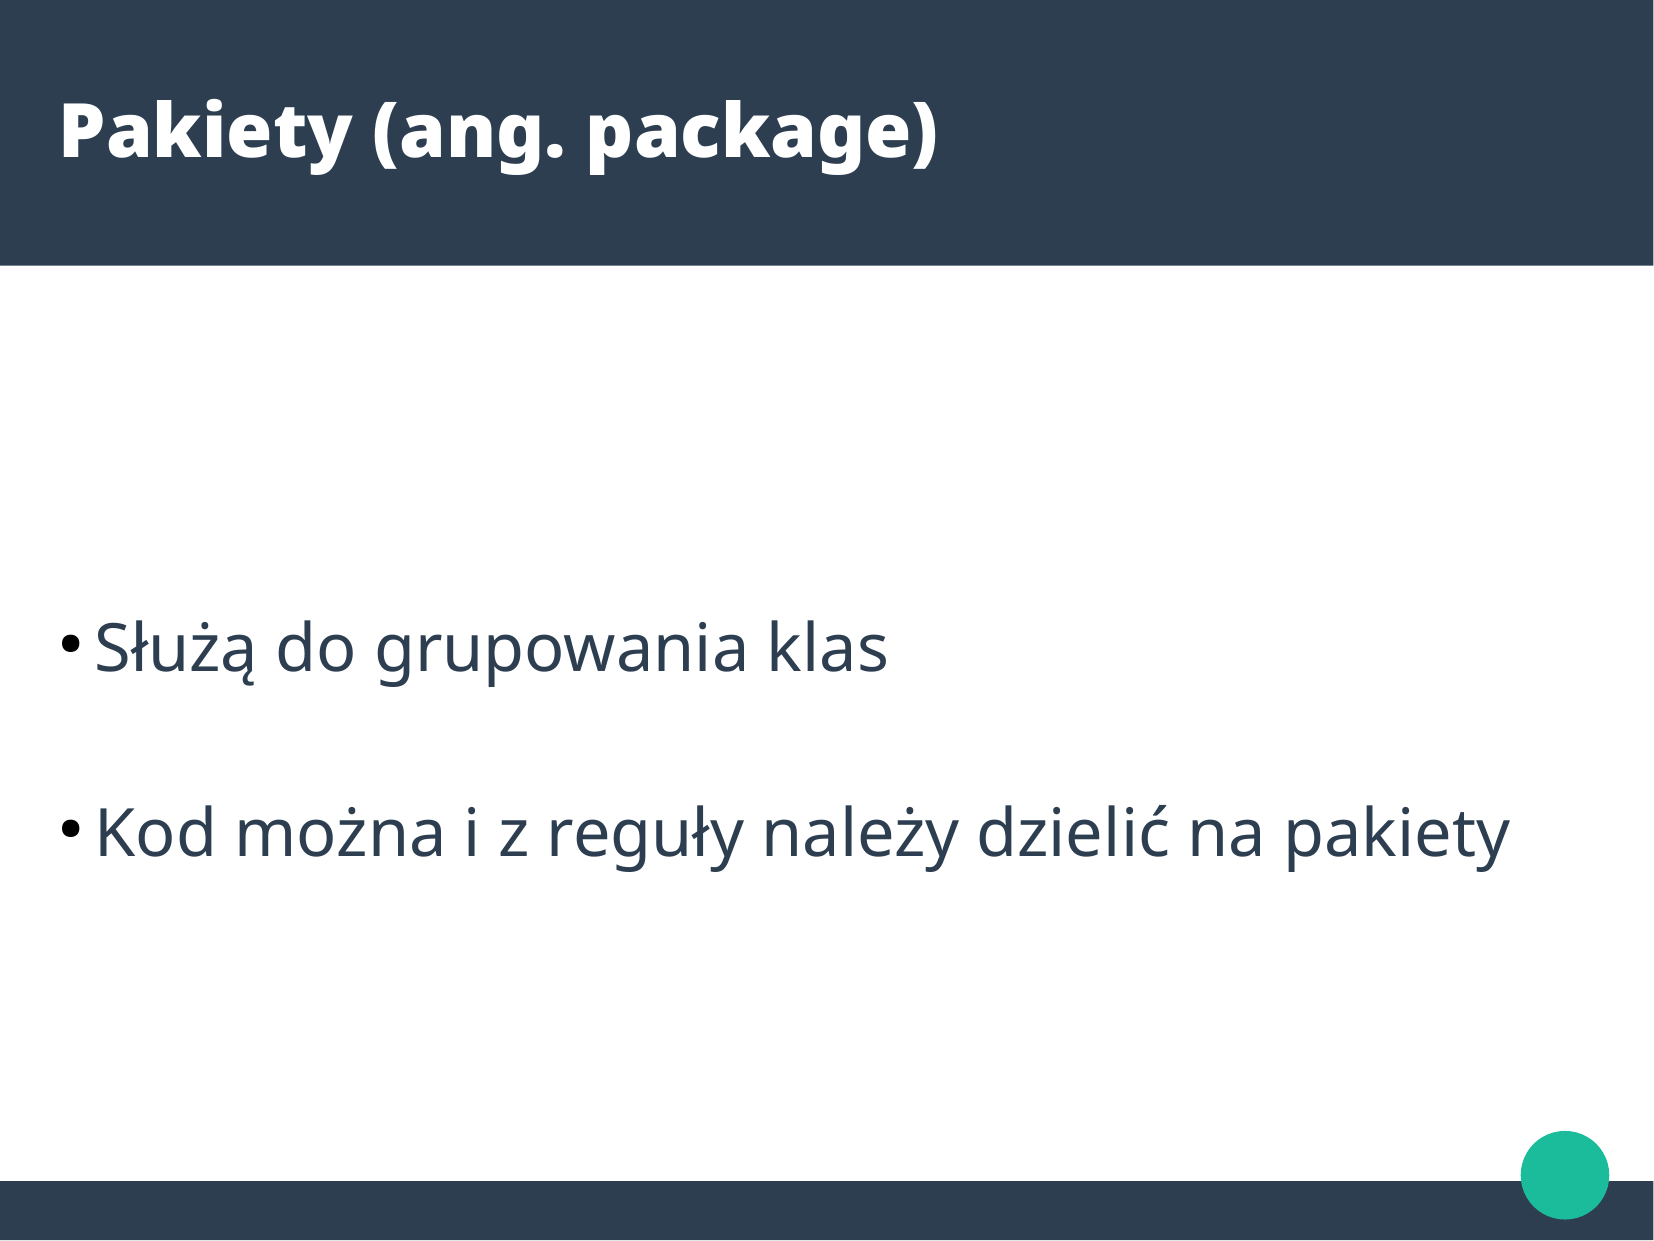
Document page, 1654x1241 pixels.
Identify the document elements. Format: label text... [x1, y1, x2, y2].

title Pakiety (ang. package) [59, 24, 1595, 232]
subtitle Służą do grupowania klas Kod można i z reguły należy dzielić na pakiety [59, 324, 1595, 1152]
